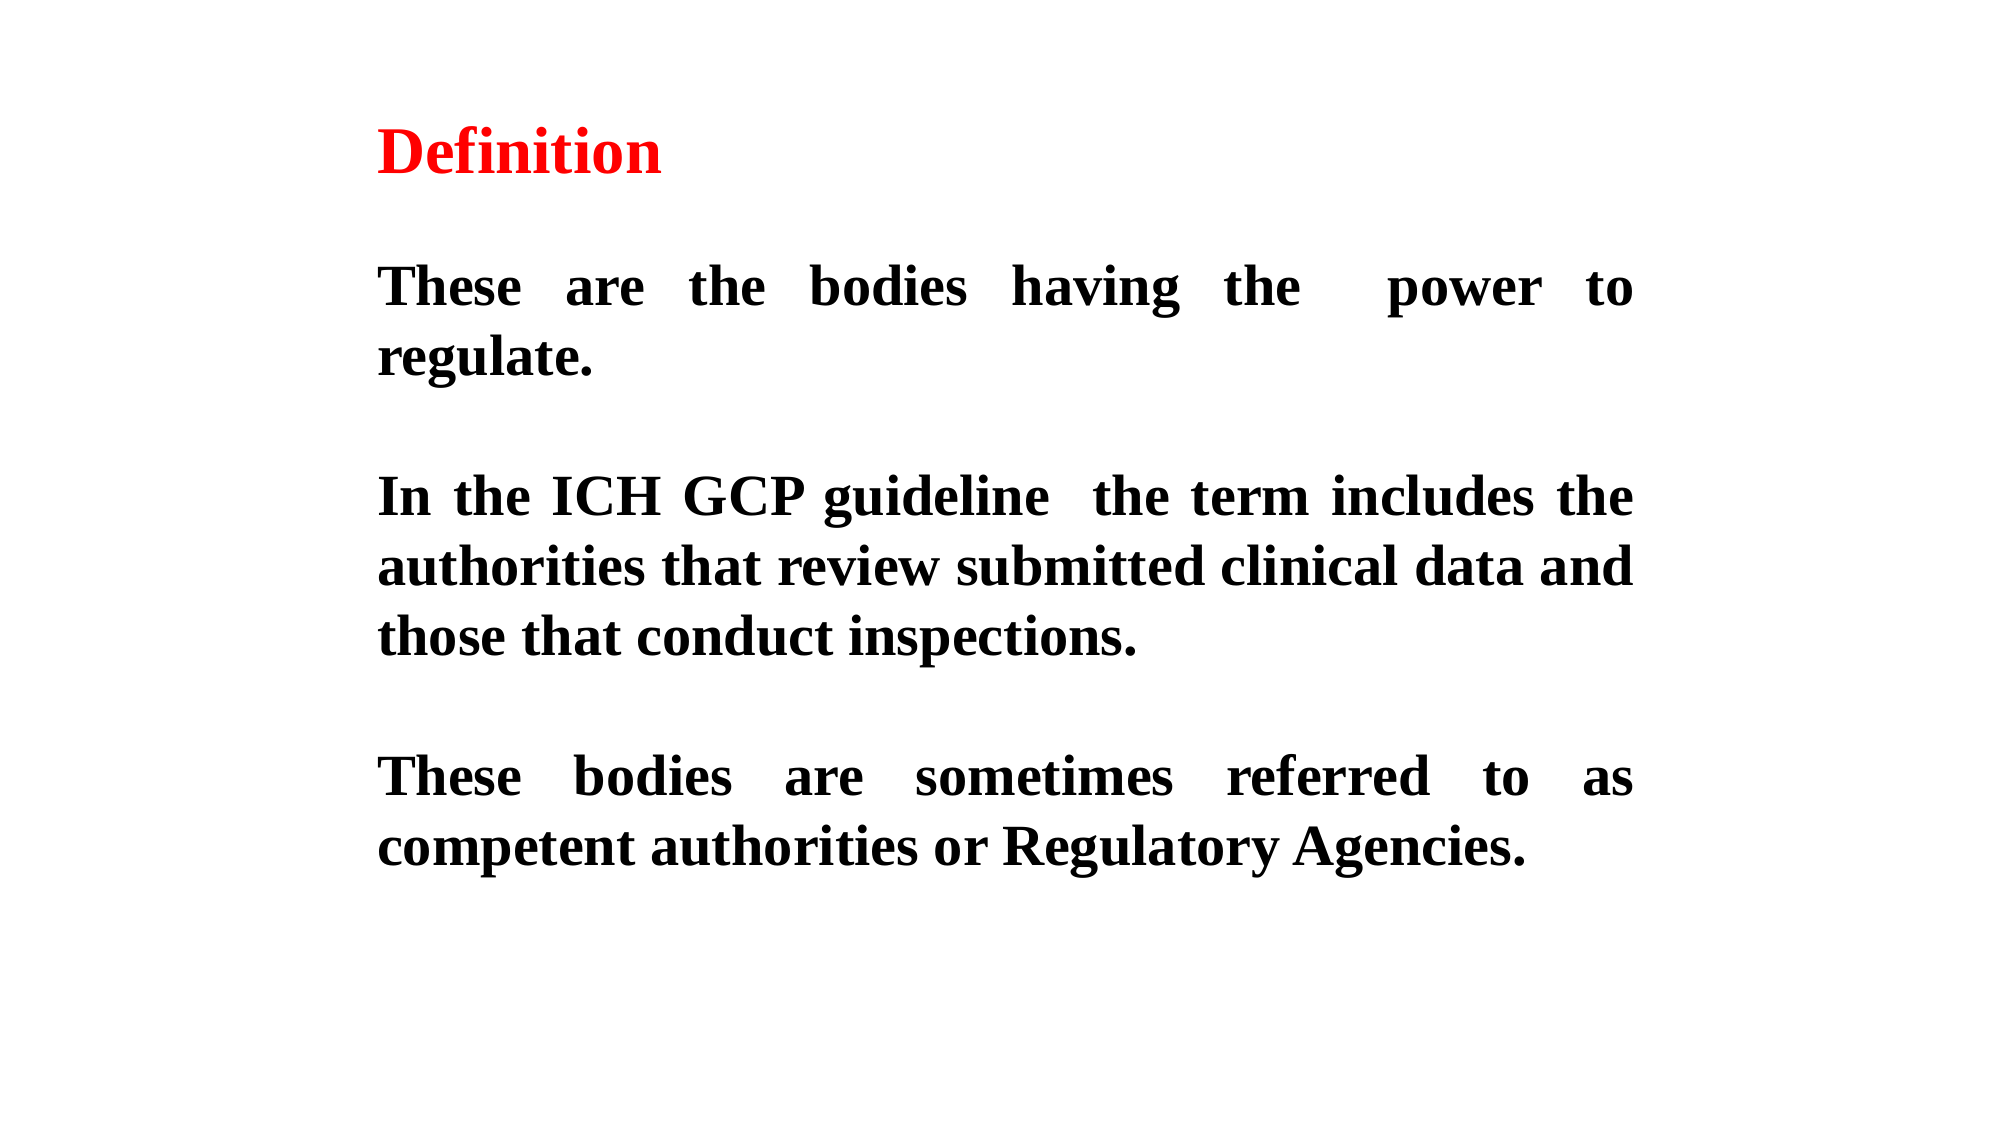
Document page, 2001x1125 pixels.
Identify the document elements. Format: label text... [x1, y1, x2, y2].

text_box Definition These are the bodies having the power to regulate. In the ICH GCP guideline the term includes the authorities that review submitted clinical data and those that conduct inspections. These bodies are sometimes referred to as competent authorities or Regulatory Agencies. [362, 99, 1650, 885]
